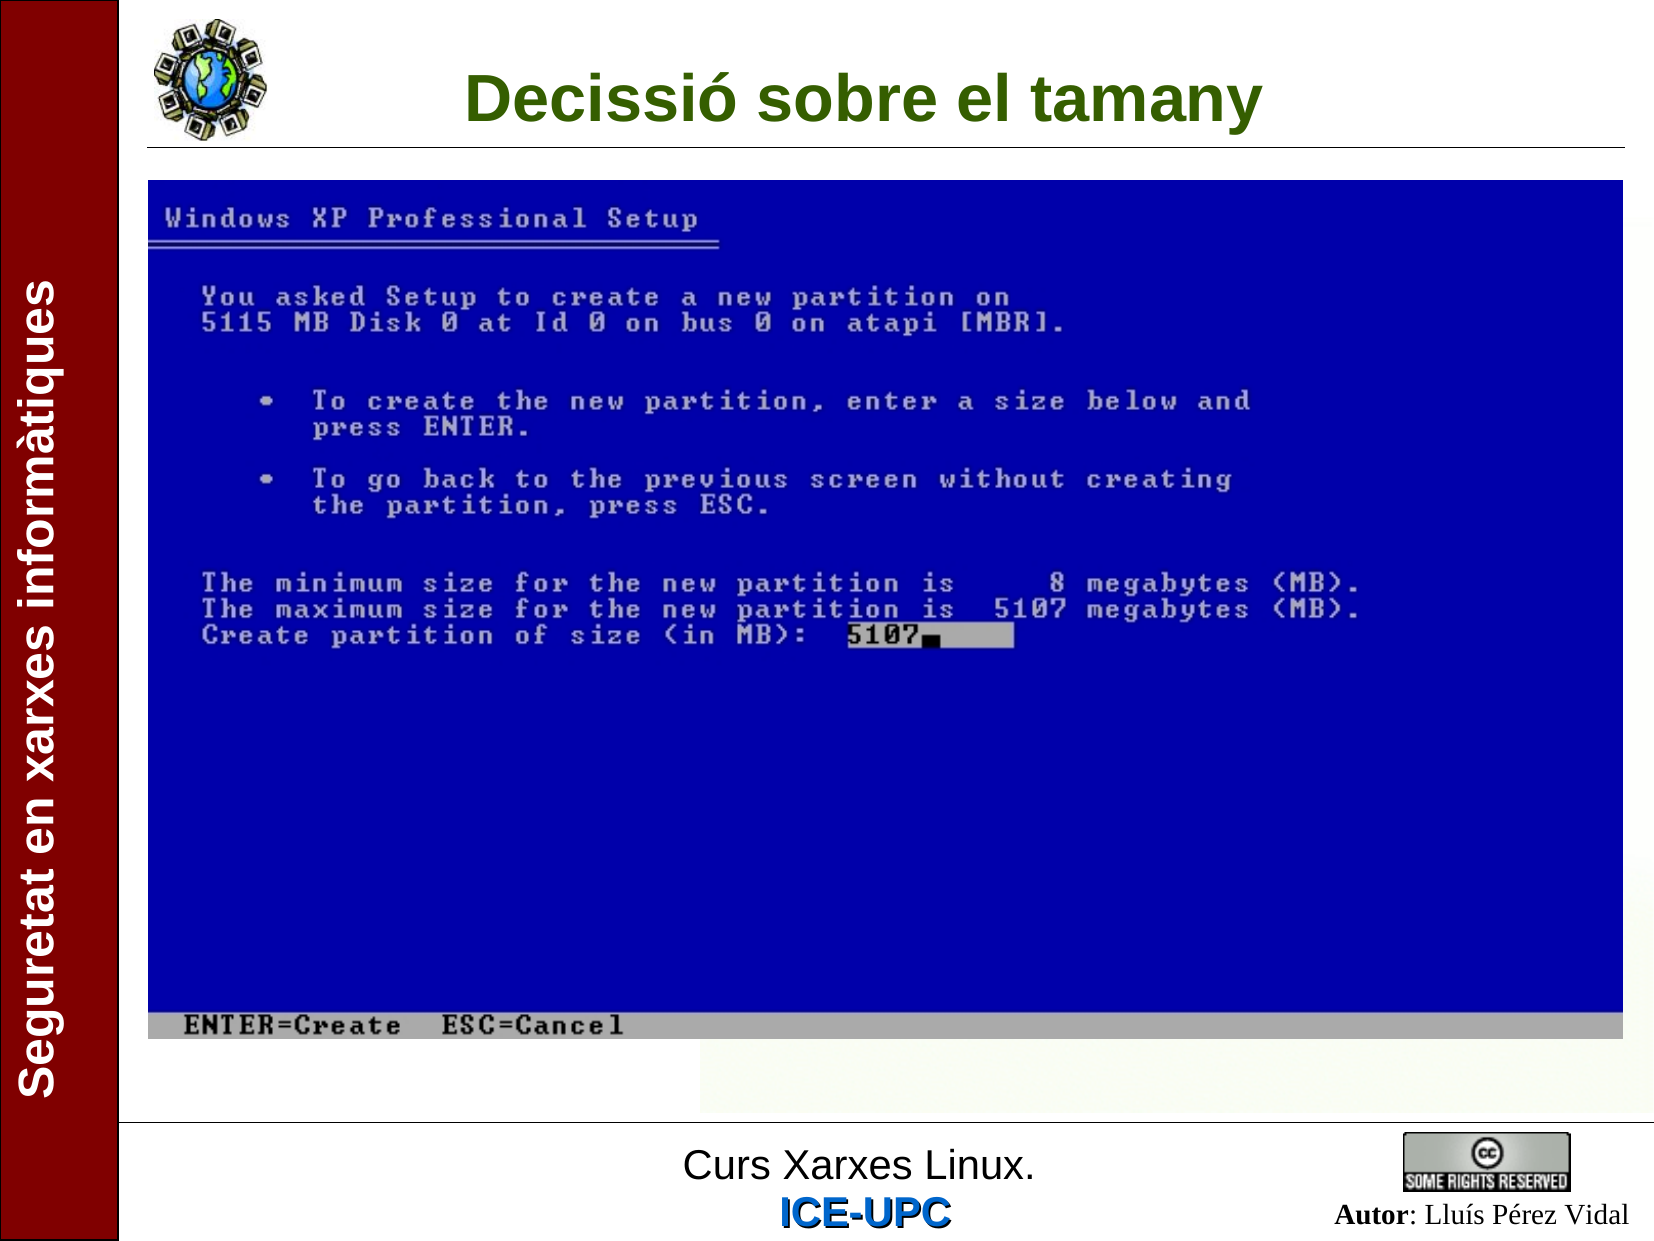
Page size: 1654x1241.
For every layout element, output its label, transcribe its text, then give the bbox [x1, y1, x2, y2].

picture [148, 180, 1654, 1113]
picture [1403, 1132, 1571, 1192]
title Decissió sobre el tamany [129, 49, 1619, 148]
list Croquis d'arquitectura mostrant les 3 zones [141, 242, 868, 1093]
picture [154, 19, 268, 49]
